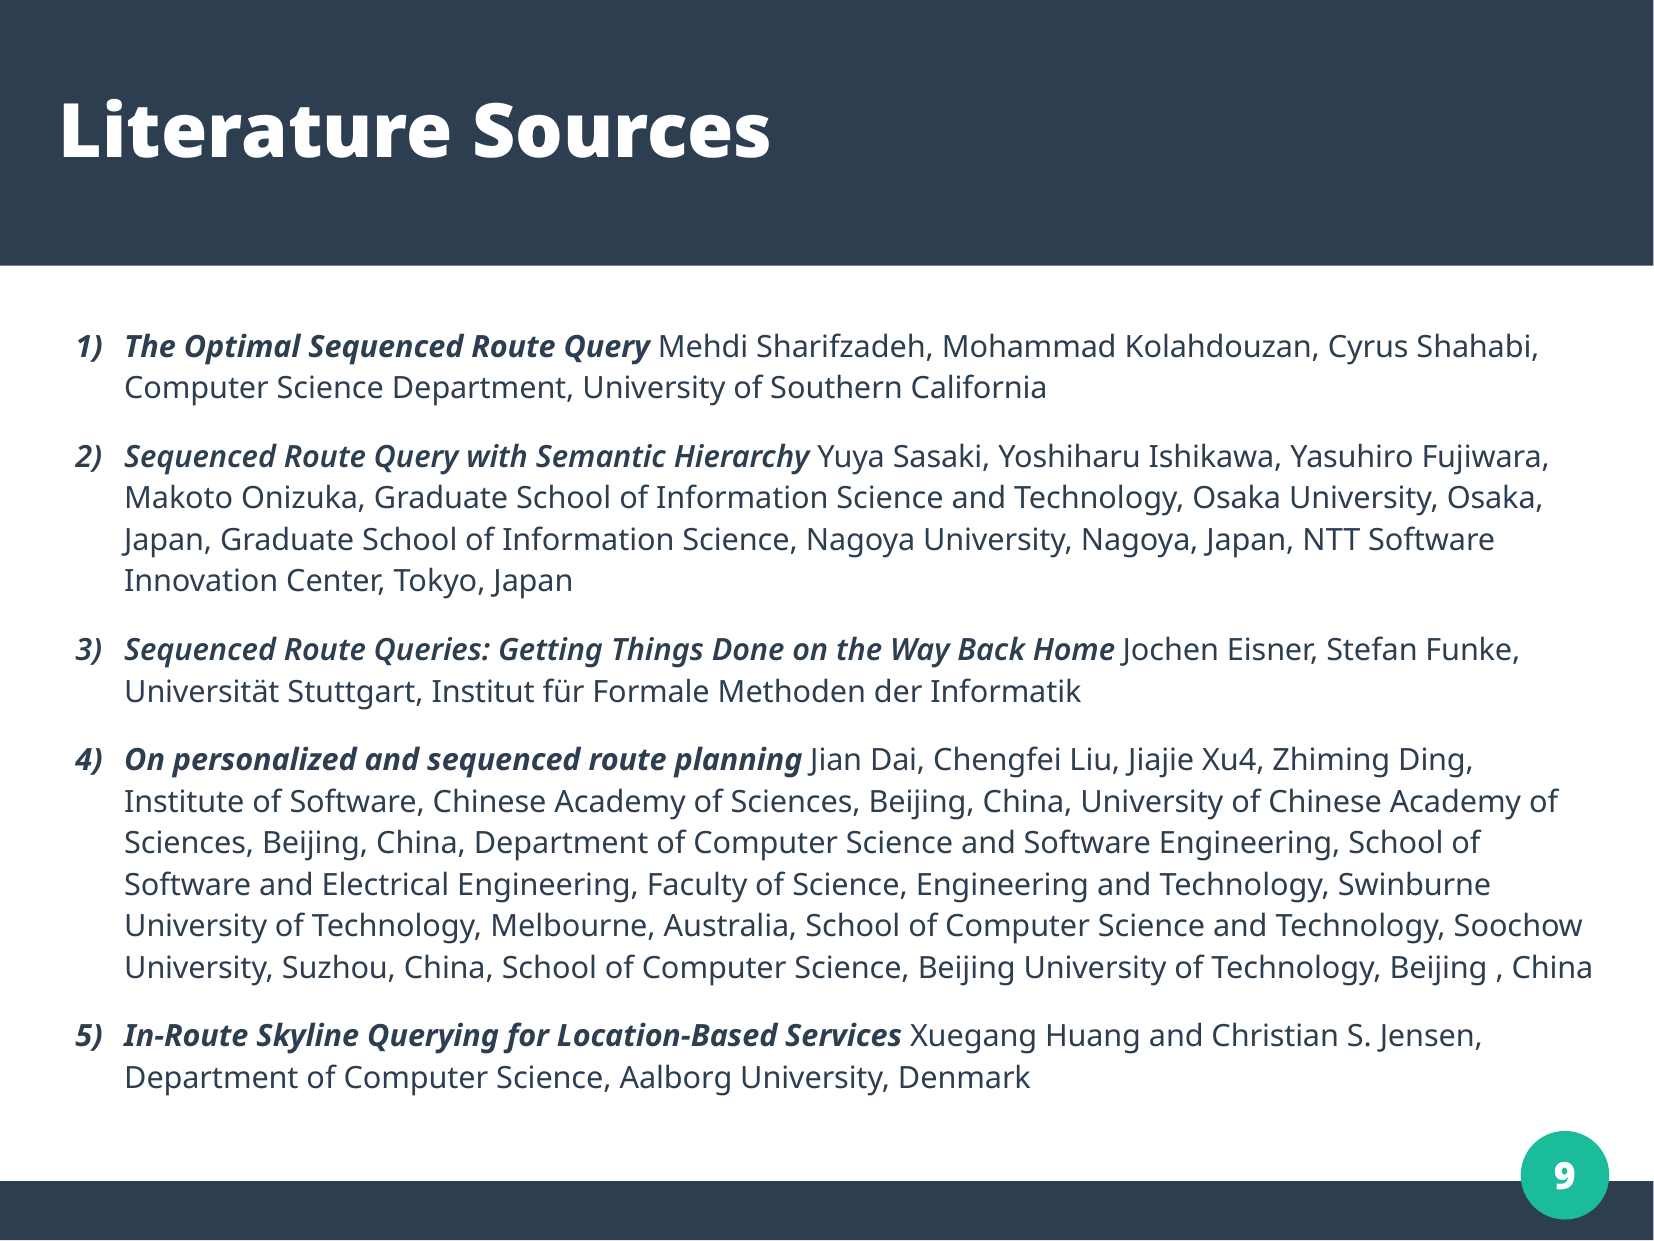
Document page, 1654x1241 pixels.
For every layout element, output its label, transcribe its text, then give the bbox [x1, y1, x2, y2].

title Literature Sources [59, 49, 1595, 207]
list The Optimal Sequenced Route Query Mehdi Sharifzadeh, Mohammad Kolahdouzan, Cyrus Shahabi, Computer Science Department, University of Southern California Sequenced Route Query with Semantic Hierarchy Yuya Sasaki, Yoshiharu Ishikawa, Yasuhiro Fujiwara, Makoto Onizuka, Graduate School of Information Science and Technology, Osaka University, Osaka, Japan, Graduate School of Information Science, Nagoya University, Nagoya, Japan, NTT Software Innovation Center, Tokyo, Japan Sequenced Route Queries: Getting Things Done on the Way Back Home Jochen Eisner, Stefan Funke, Universität Stuttgart, Institut für Formale Methoden der Informatik On personalized and sequenced route planning Jian Dai, Chengfei Liu, Jiajie Xu4, Zhiming Ding, Institute of Software, Chinese Academy of Sciences, Beijing, China, University of Chinese Academy of Sciences, Beijing, China, Department of Computer Science and Software Engineering, School of Software and Electrical Engineering, Faculty of Science, Engineering and Technology, Swinburne University of Technology, Melbourne, Australia, School of Computer Science and Technology, Soochow University, Suzhou, China, School of Computer Science, Beijing University of Technology, Beijing , China In-Route Skyline Querying for Location-Based Services Xuegang Huang and Christian S. Jensen, Department of Computer Science, Aalborg University, Denmark [59, 324, 1595, 1152]
